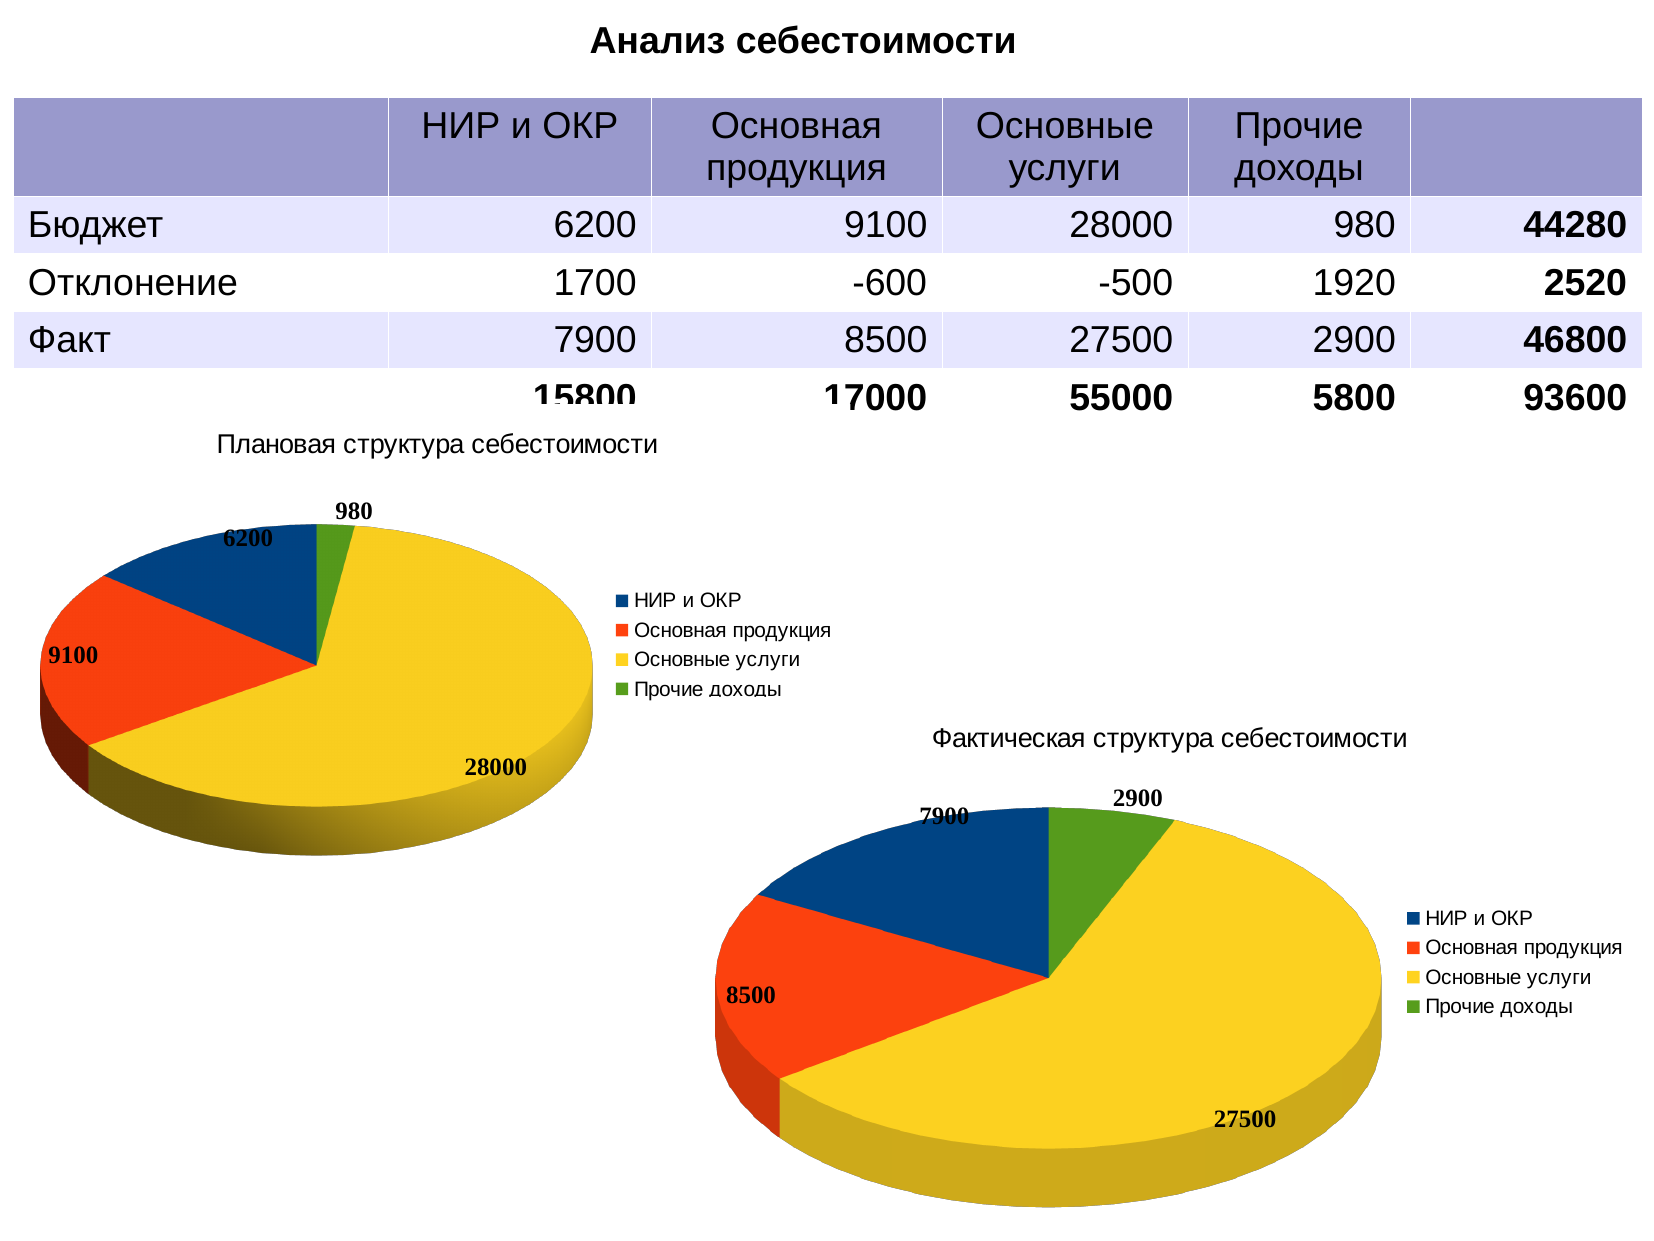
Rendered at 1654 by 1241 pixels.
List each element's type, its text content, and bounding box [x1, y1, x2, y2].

table_cell 2900 [1189, 312, 1410, 368]
table_cell 27500 [943, 312, 1188, 368]
table_cell Отклонение [14, 254, 388, 311]
table_cell 15800 [389, 369, 651, 404]
table_cell 9100 [652, 197, 942, 253]
table_header НИР и ОКР [389, 98, 651, 196]
table_cell 8500 [652, 312, 942, 368]
table_cell [14, 369, 388, 431]
table_cell -500 [943, 254, 1188, 311]
table_header Прочие доходы [1189, 98, 1410, 196]
table_header Основные услуги [943, 98, 1188, 196]
table_header [14, 98, 388, 196]
table_cell 44280 [1411, 197, 1642, 253]
table_cell -600 [652, 254, 942, 311]
table_cell 46800 [1411, 312, 1642, 368]
text_box Анализ себестоимости [236, 11, 1371, 69]
table_cell 6200 [389, 197, 651, 253]
table_cell 7900 [389, 312, 651, 368]
table_cell 2520 [1411, 254, 1642, 311]
table_cell Бюджет [14, 197, 388, 253]
table_cell 5800 [1189, 369, 1410, 431]
table_cell Факт [14, 312, 388, 368]
table_cell 93600 [1411, 369, 1642, 431]
table_cell 1920 [1189, 254, 1410, 311]
table_cell 17000 [652, 369, 942, 431]
chart [23, 404, 1642, 1229]
table_cell 55000 [943, 369, 1188, 431]
table_header [1411, 98, 1642, 196]
table_cell 15800 [602, 388, 609, 404]
table_cell 15800 [622, 388, 629, 404]
table_cell 28000 [943, 197, 1188, 253]
table_header Основная продукция [652, 98, 942, 196]
table_cell 1700 [389, 254, 651, 311]
table_cell 980 [1189, 197, 1410, 253]
